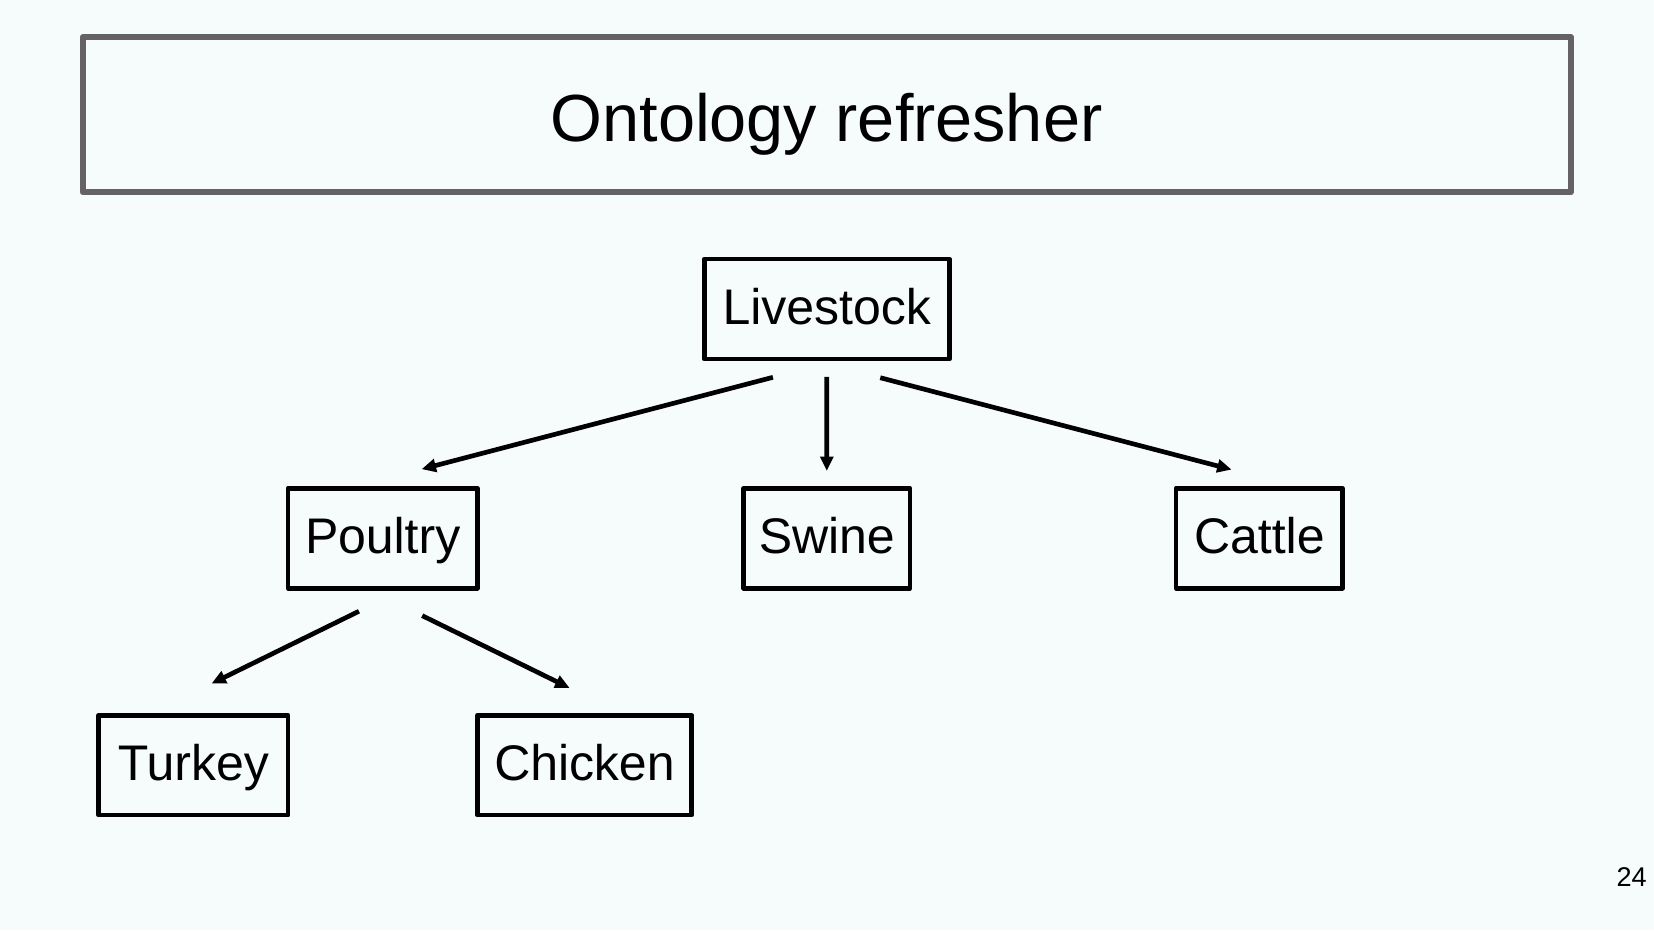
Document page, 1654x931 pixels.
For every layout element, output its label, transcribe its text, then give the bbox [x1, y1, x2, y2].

slide_number <number> [1547, 859, 1647, 931]
text_box Cattle [1176, 488, 1343, 589]
text_box Chicken [477, 715, 692, 816]
text_box Poultry [288, 488, 478, 589]
text_box Turkey [98, 715, 289, 816]
text_box Swine [743, 488, 910, 589]
text_box Ontology refresher [82, 37, 1571, 193]
text_box Livestock [704, 259, 950, 360]
